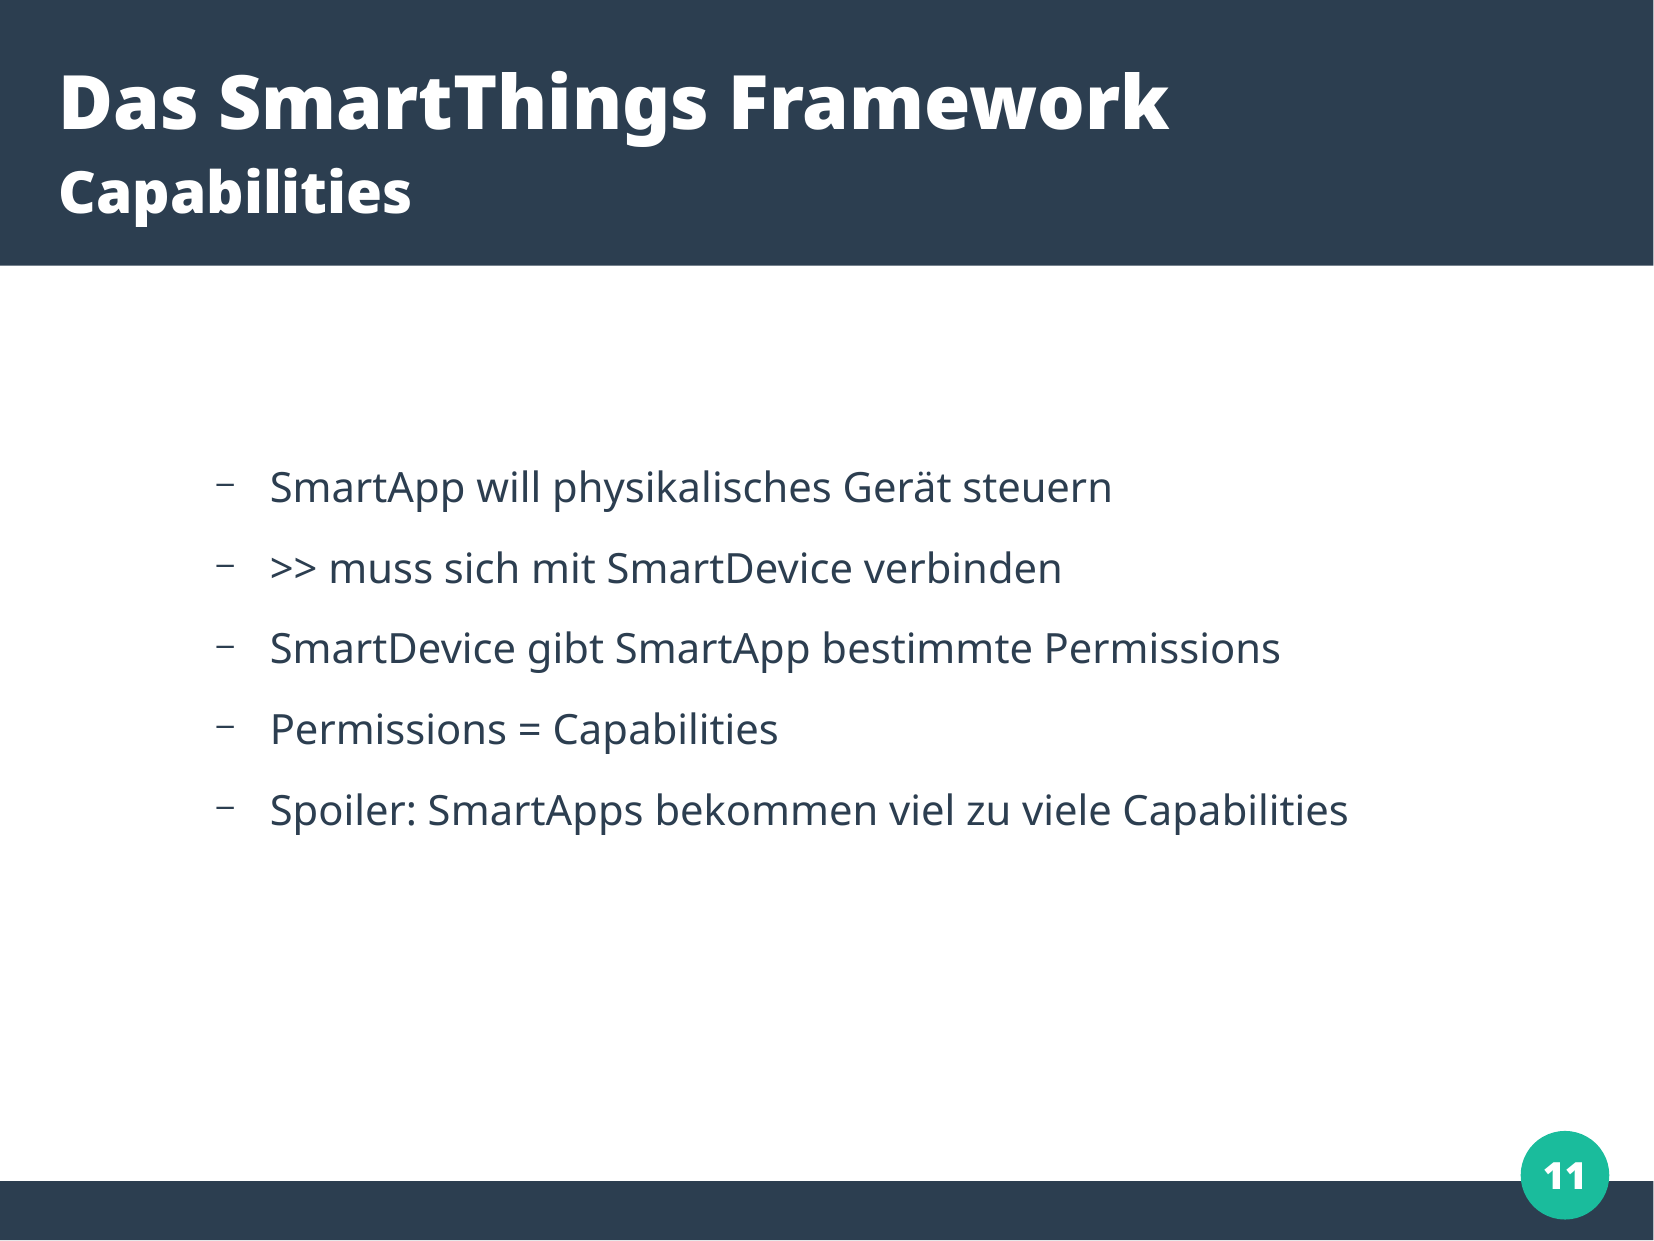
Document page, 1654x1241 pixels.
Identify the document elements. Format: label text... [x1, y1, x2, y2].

title Das SmartThings Framework Capabilities [59, 49, 1595, 232]
list SmartApp will physikalisches Gerät steuern >> muss sich mit SmartDevice verbinden SmartDevice gibt SmartApp bestimmte Permissions Permissions = Capabilities Spoiler: SmartApps bekommen viel zu viele Capabilities [128, 371, 1477, 1027]
